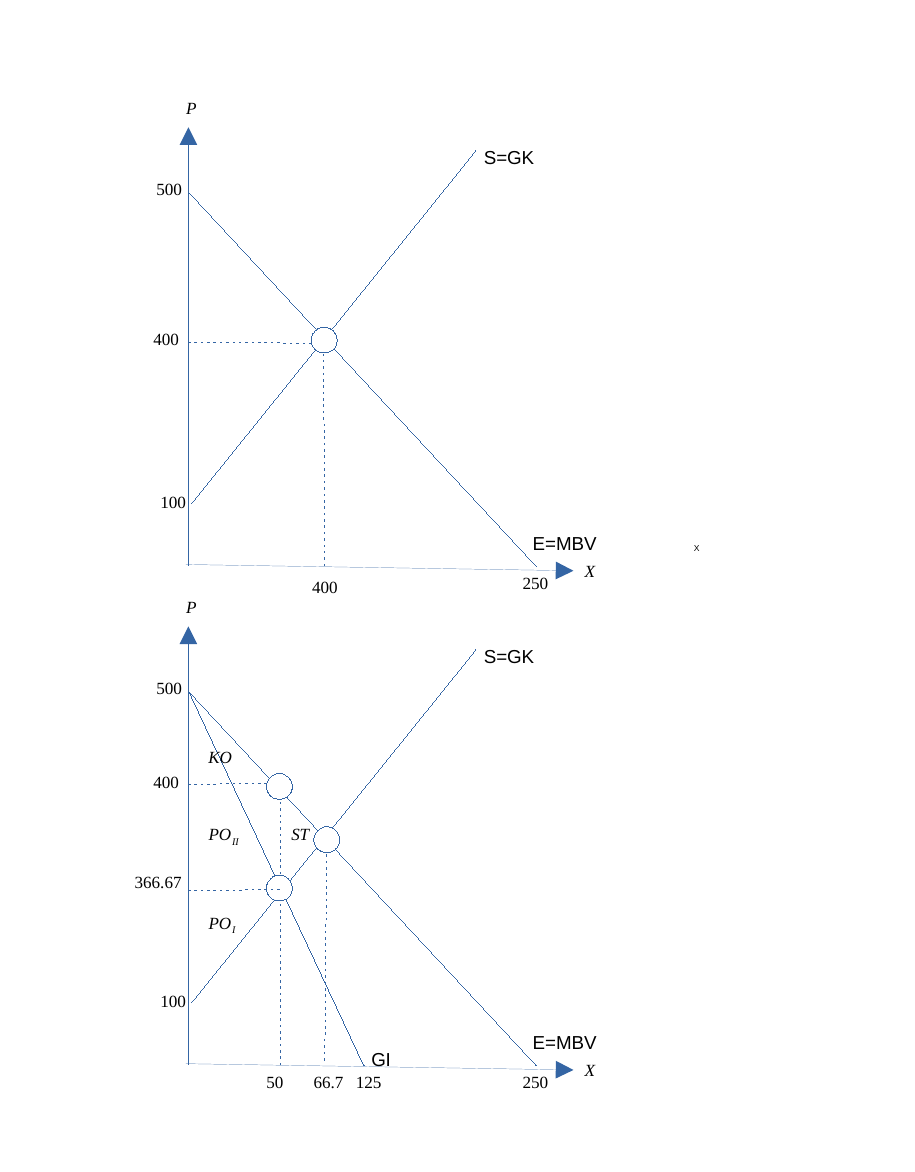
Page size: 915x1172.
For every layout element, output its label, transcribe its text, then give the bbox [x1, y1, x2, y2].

chart [522, 574, 549, 594]
chart [310, 578, 338, 598]
text_box [266, 875, 293, 901]
chart [290, 825, 311, 845]
chart [160, 493, 187, 513]
text_box S=GK [469, 639, 560, 679]
chart [266, 1073, 284, 1093]
chart [184, 598, 198, 618]
chart [152, 330, 180, 350]
chart [156, 679, 183, 699]
chart [207, 914, 237, 936]
chart [156, 180, 183, 200]
text_box E=MBV [517, 1025, 612, 1065]
chart [207, 825, 241, 848]
text_box E=MBV [517, 526, 612, 566]
chart [160, 992, 187, 1012]
chart [134, 873, 183, 893]
chart [152, 773, 180, 793]
chart [583, 1061, 598, 1081]
chart [355, 1073, 382, 1093]
text_box [266, 773, 293, 800]
chart [313, 1073, 345, 1093]
chart [522, 1073, 549, 1093]
text_box GI [356, 1042, 406, 1082]
chart [583, 562, 598, 582]
text_box [313, 826, 340, 853]
chart [207, 748, 233, 768]
text_box S=GK [469, 140, 560, 180]
chart [184, 99, 198, 119]
text_box [311, 327, 338, 353]
text_box X [679, 536, 717, 576]
